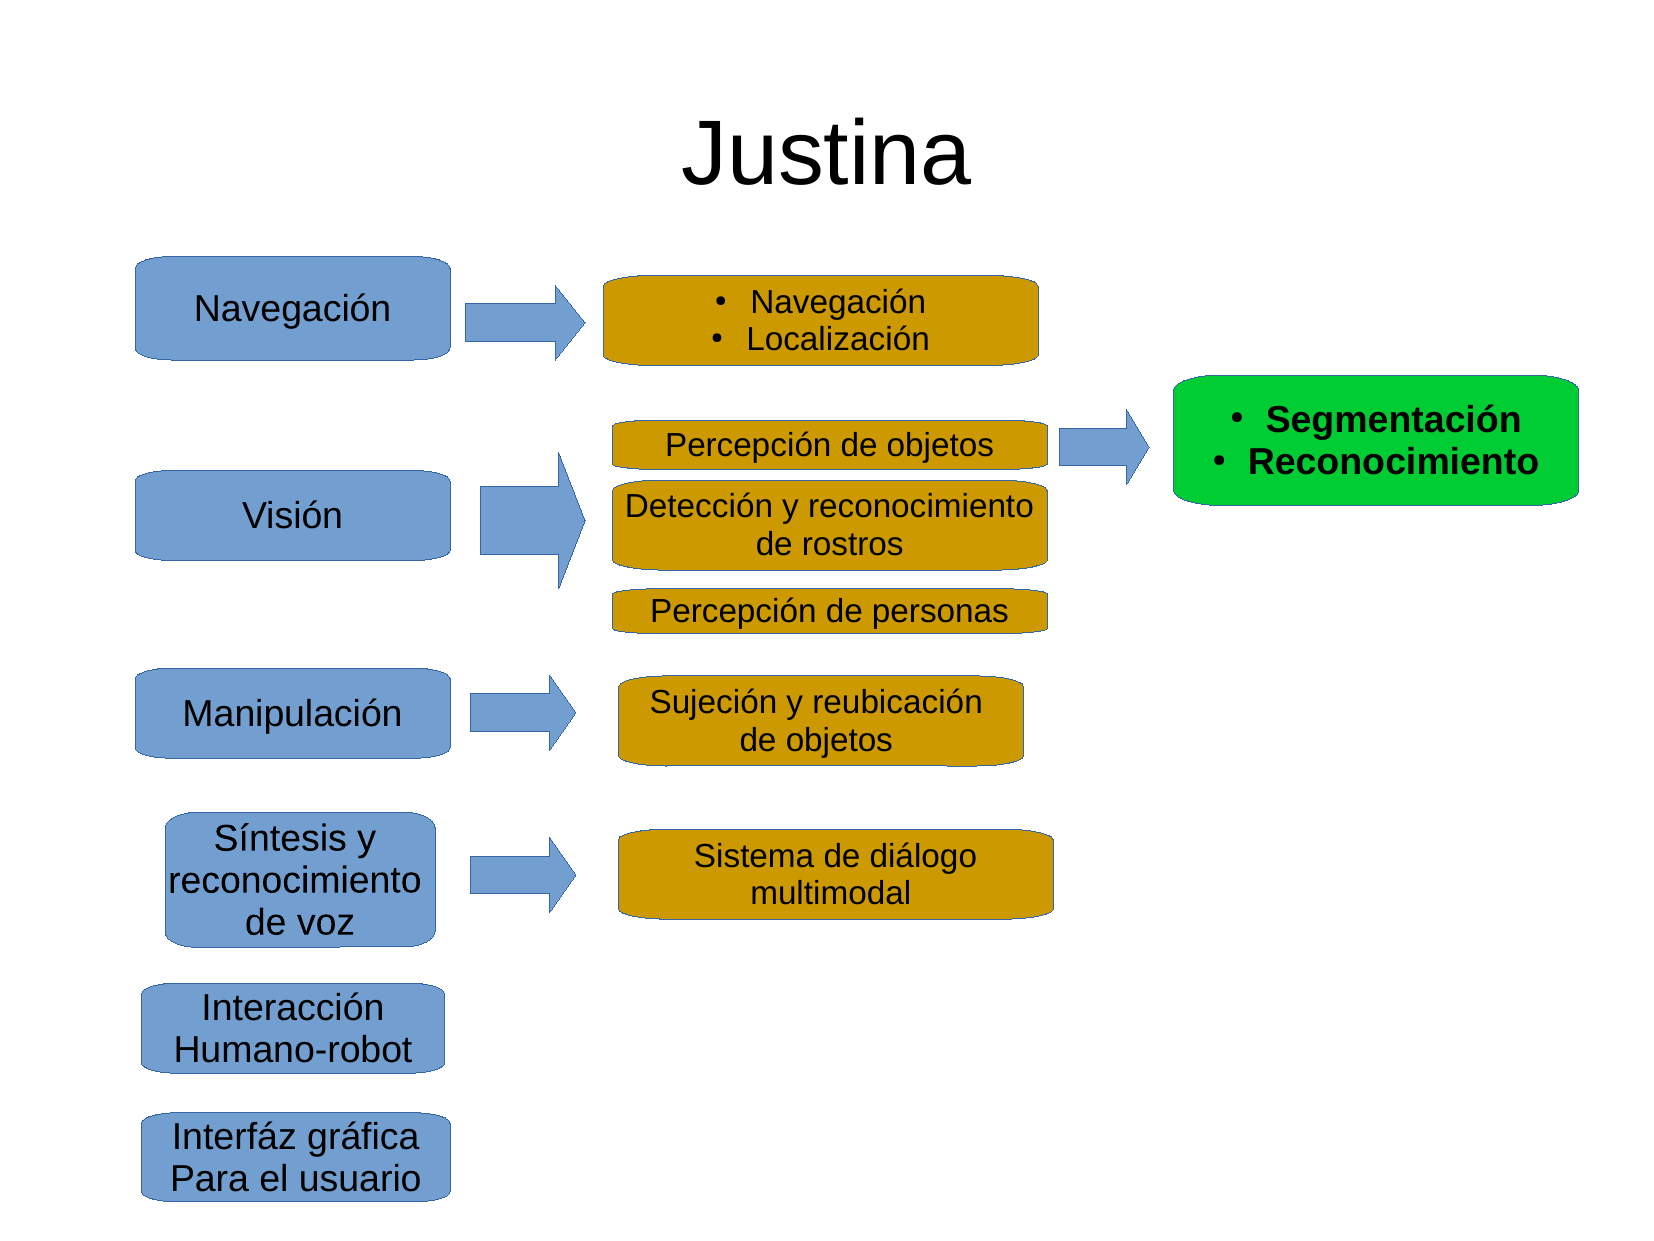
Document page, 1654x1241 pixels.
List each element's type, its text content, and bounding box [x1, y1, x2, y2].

text_box Síntesis y reconocimiento de voz [165, 812, 436, 948]
text_box Segmentación Reconocimiento [1173, 375, 1579, 506]
text_box Navegación [135, 256, 451, 361]
text_box Navegación Localización [603, 275, 1039, 366]
text_box [465, 285, 586, 361]
text_box Percepción de personas [612, 588, 1048, 634]
text_box Interfáz gráfica Para el usuario [141, 1112, 451, 1202]
text_box Percepción de objetos [612, 420, 1048, 470]
text_box Visión [135, 470, 451, 561]
text_box [480, 452, 586, 589]
text_box Sistema de diálogo multimodal [618, 829, 1054, 920]
text_box Manipulación [135, 668, 451, 759]
text_box Detección y reconocimiento de rostros [612, 480, 1048, 571]
text_box [470, 675, 576, 751]
text_box Interacción Humano-robot [141, 983, 445, 1074]
title Justina [82, 49, 1571, 257]
text_box [1059, 409, 1150, 485]
text_box Sujeción y reubicación de objetos [618, 675, 1024, 767]
text_box [470, 837, 576, 913]
